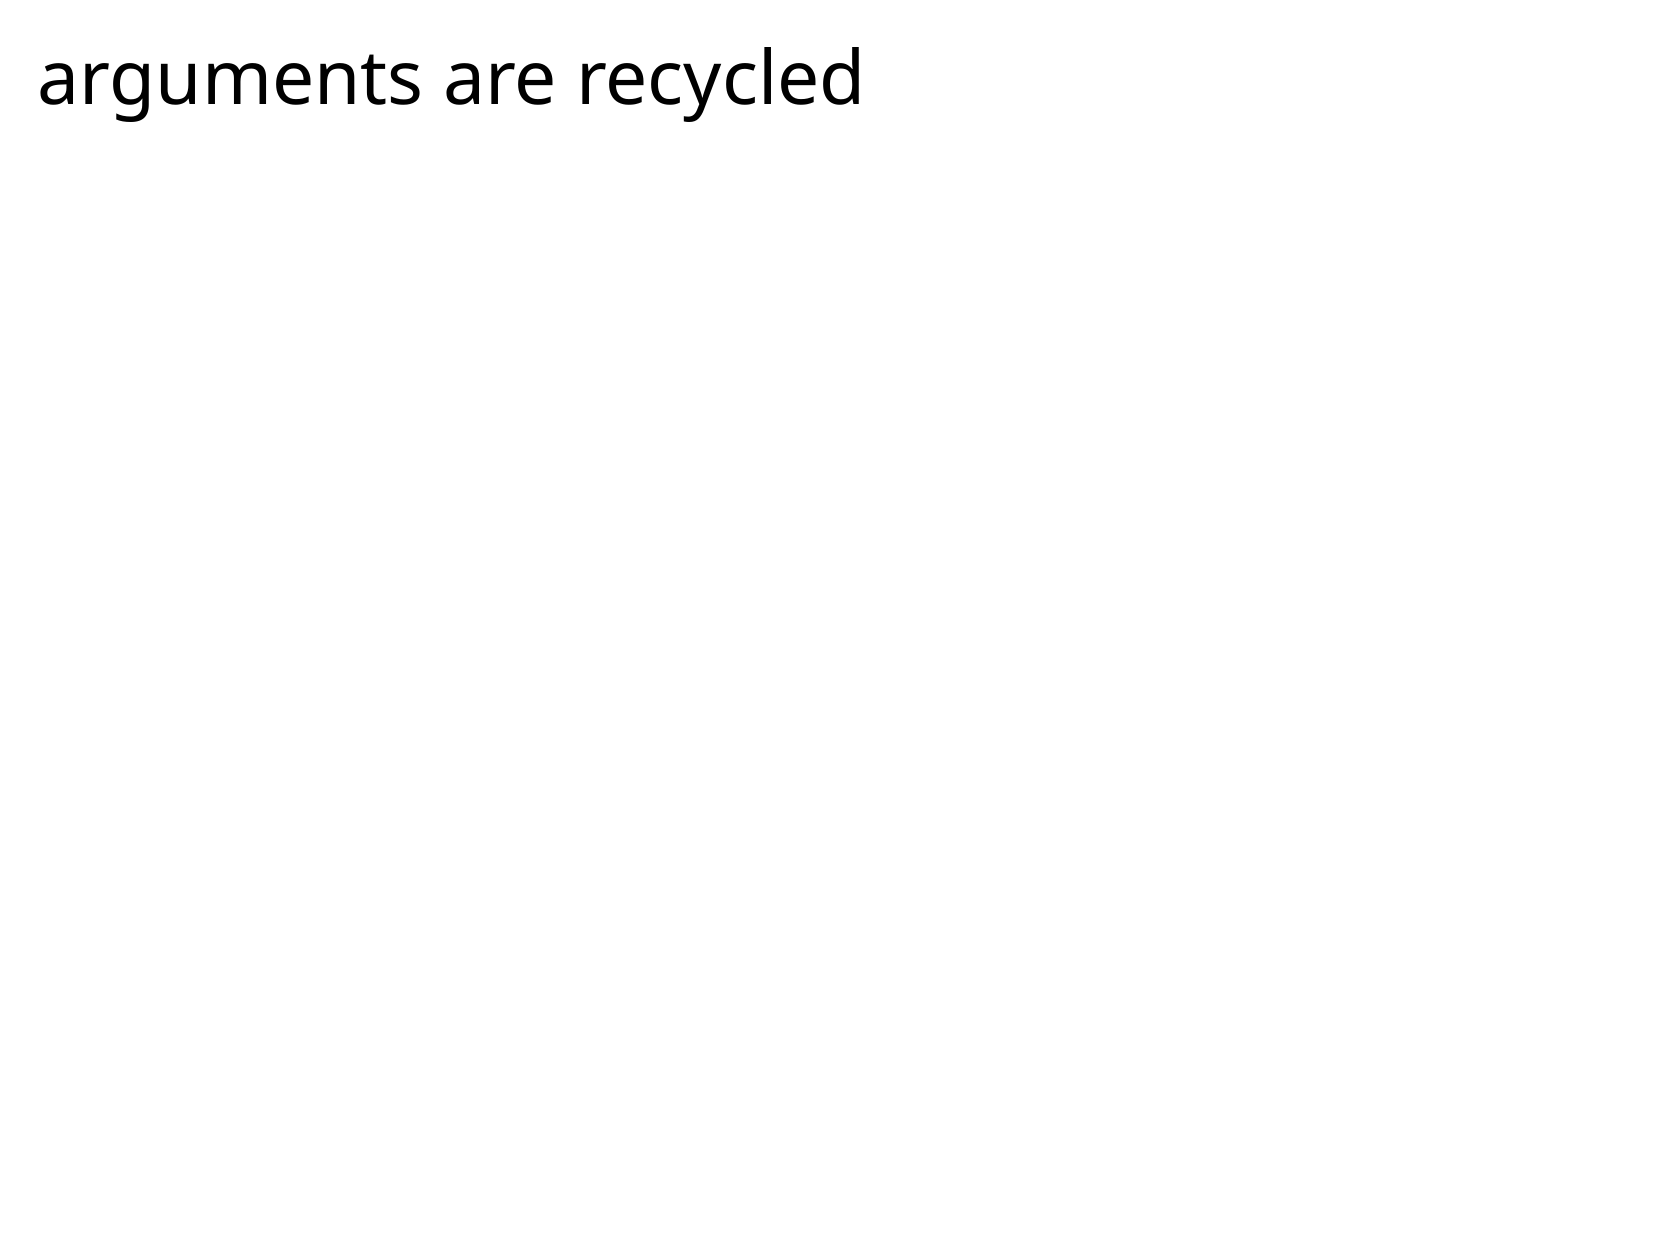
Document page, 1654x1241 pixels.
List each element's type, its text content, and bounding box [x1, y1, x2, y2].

title arguments are recycled [37, 7, 1613, 143]
